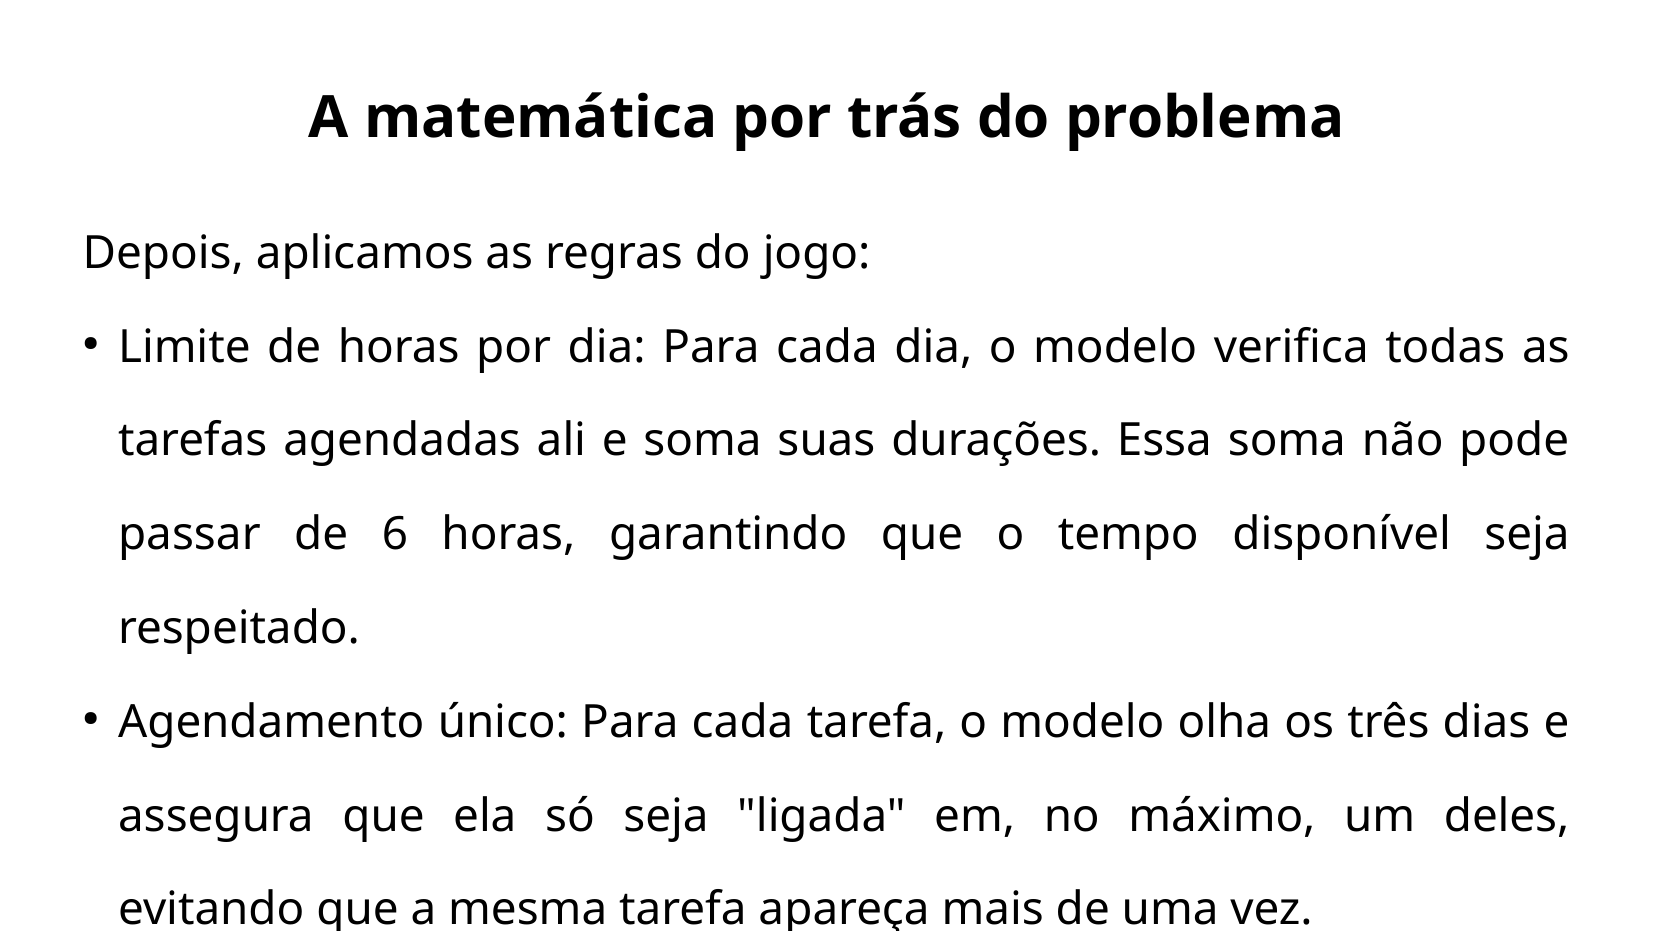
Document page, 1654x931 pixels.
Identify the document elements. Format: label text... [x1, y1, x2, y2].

title A matemática por trás do problema [82, 37, 1571, 188]
subtitle Depois, aplicamos as regras do jogo: Limite de horas por dia: Para cada dia, o modelo verifica todas as tarefas agendadas ali e soma suas durações. Essa soma não pode passar de 6 horas, garantindo que o tempo disponível seja respeitado. Agendamento único: Para cada tarefa, o modelo olha os três dias e assegura que ela só seja "ligada" em, no máximo, um deles, evitando que a mesma tarefa apareça mais de uma vez. [82, 188, 1571, 729]
